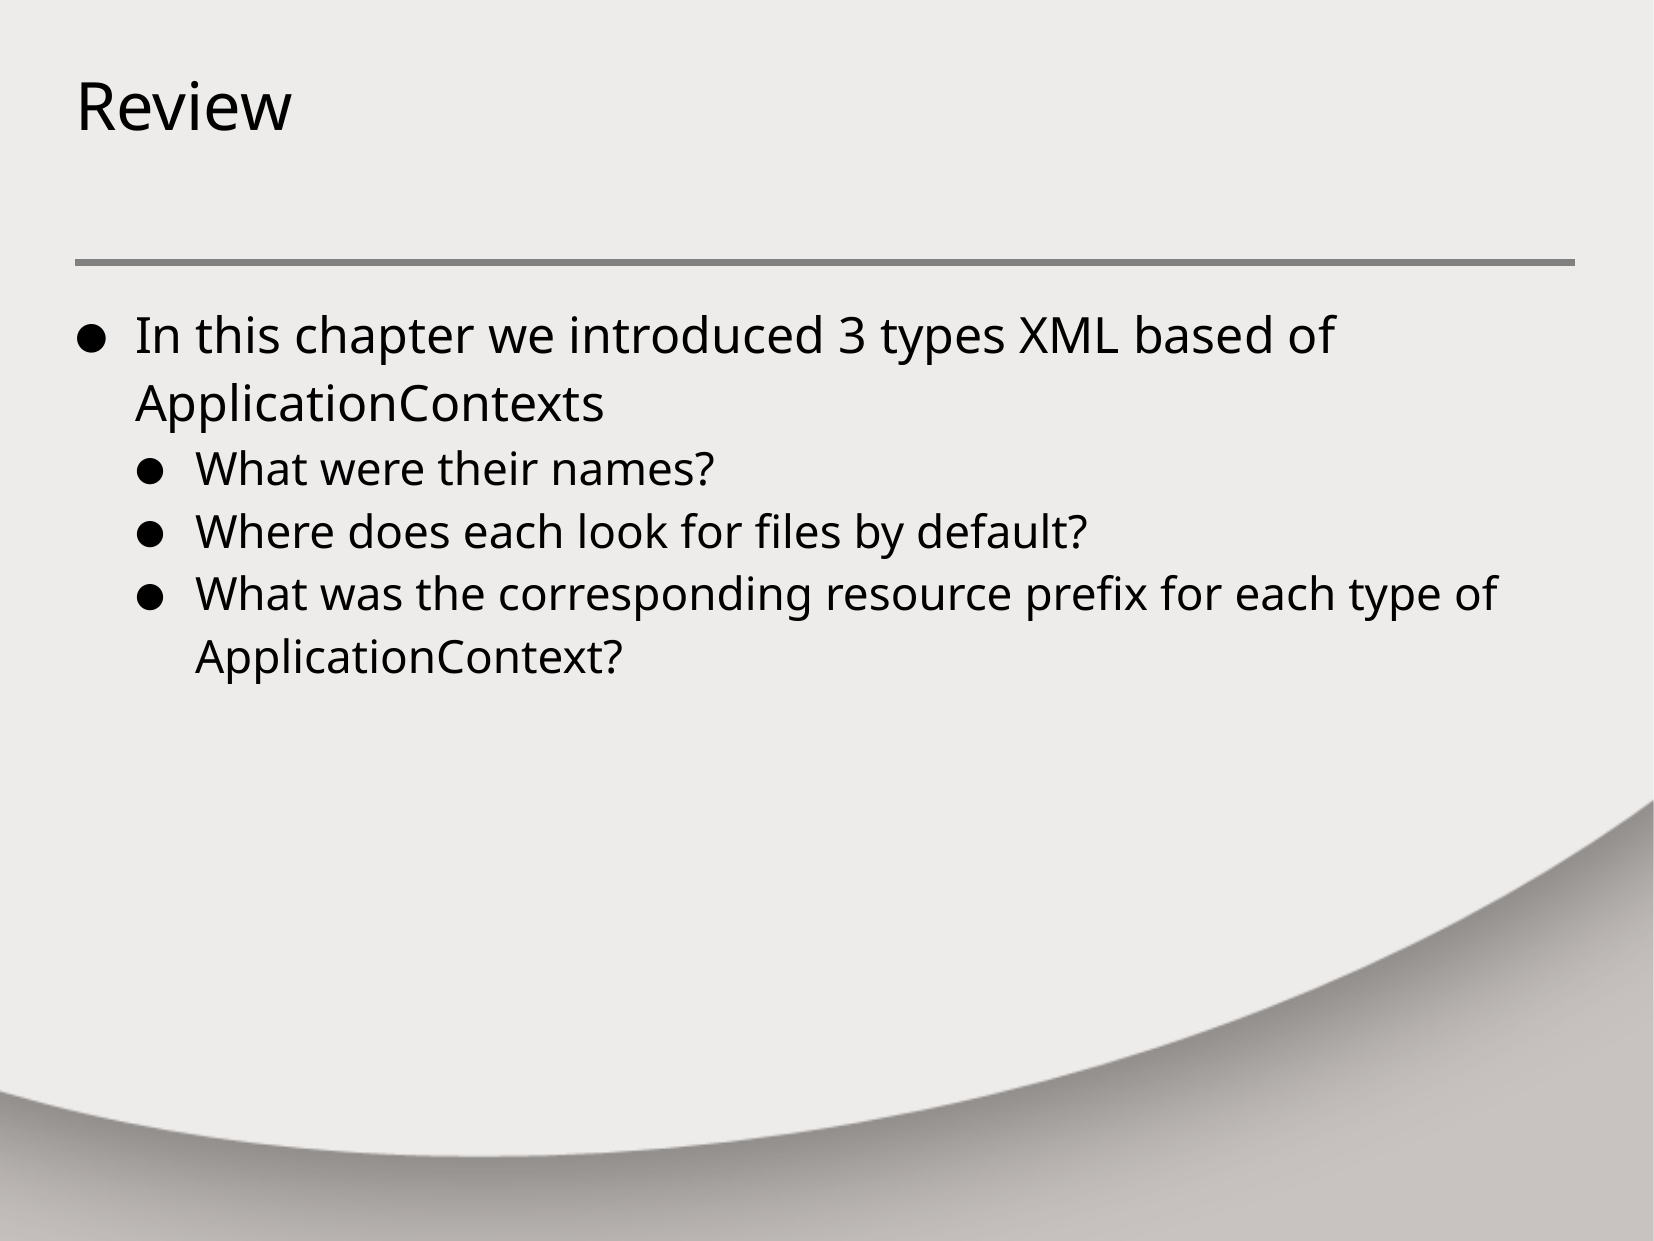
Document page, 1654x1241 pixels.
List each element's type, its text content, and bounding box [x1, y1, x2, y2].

picture [0, 0, 1654, 1241]
title Review [75, 75, 1576, 226]
list In this chapter we introduced 3 types XML based of ApplicationContexts What were their names? Where does each look for files by default? What was the corresponding resource prefix for each type of ApplicationContext? [75, 300, 1576, 1163]
